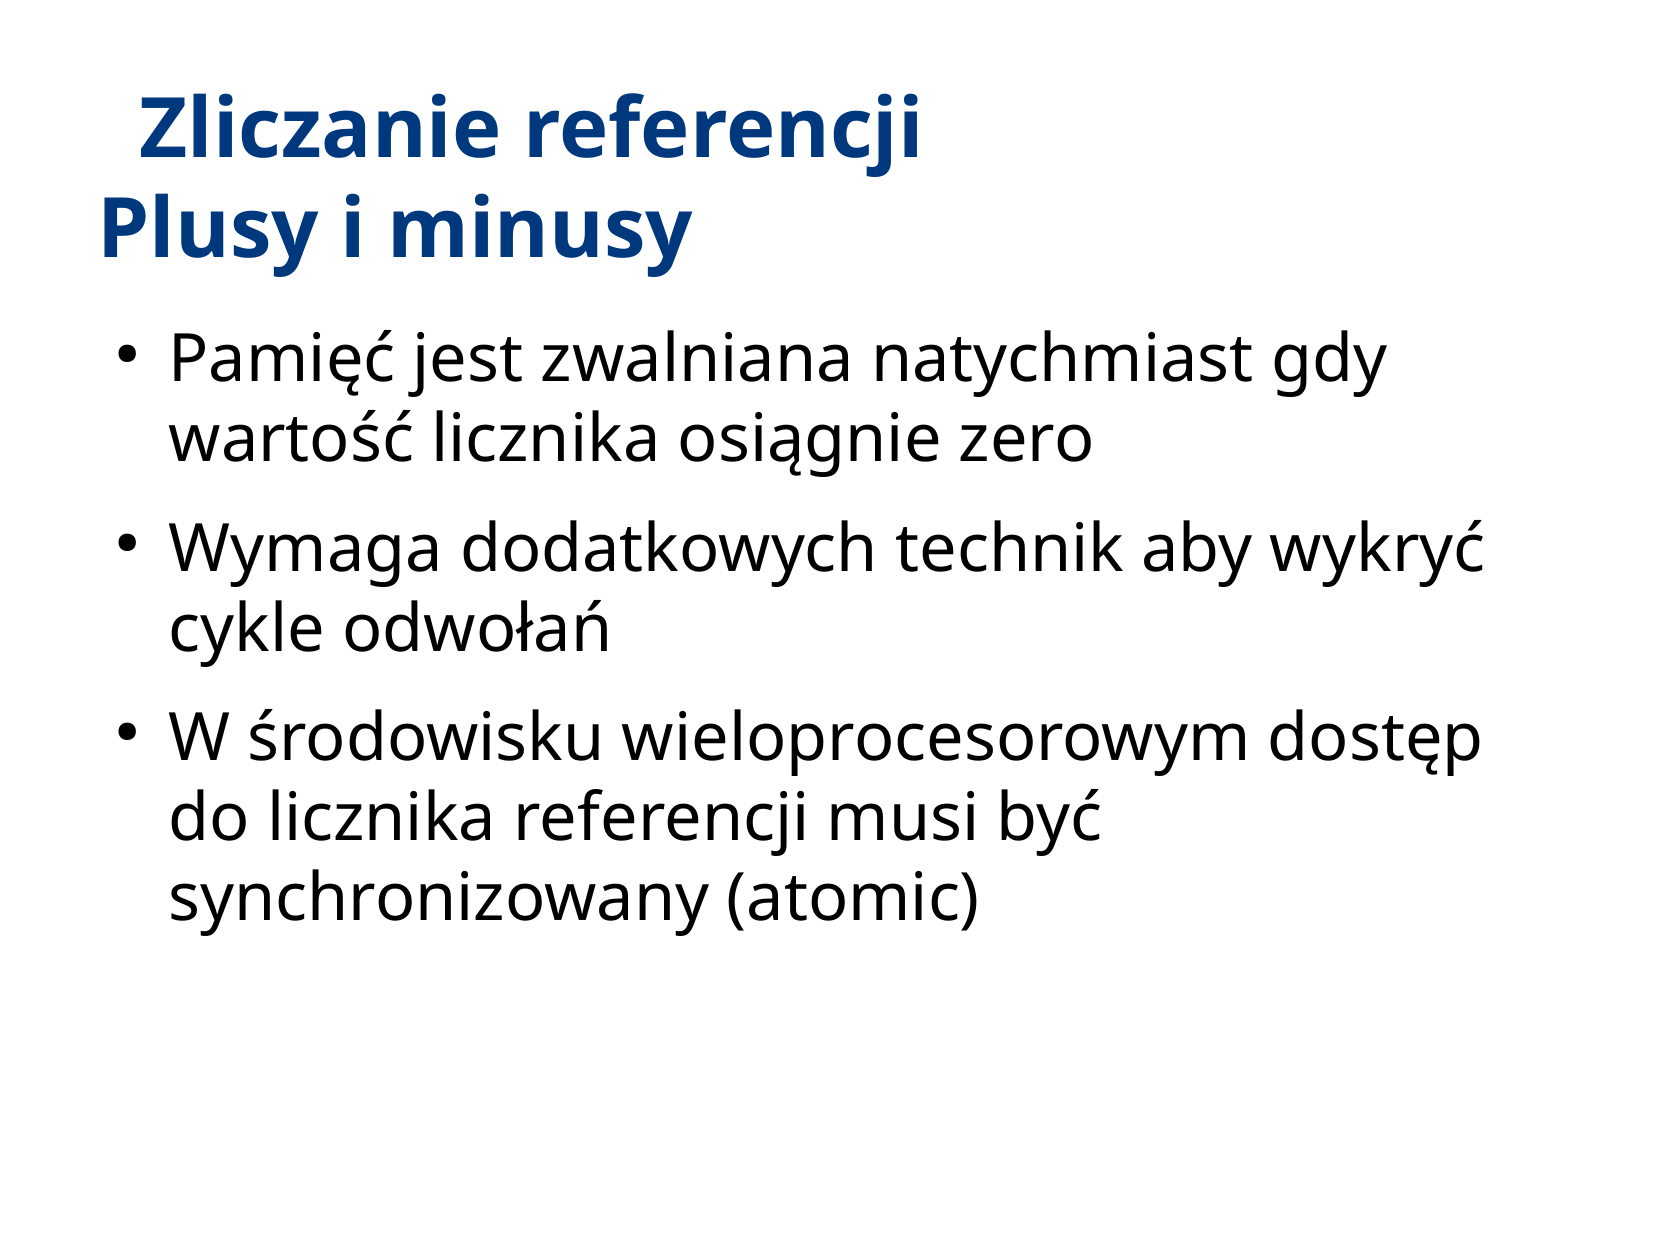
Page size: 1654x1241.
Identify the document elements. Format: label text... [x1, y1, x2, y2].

title Zliczanie referencji Plusy i minusy [82, 49, 1571, 290]
list Pamięć jest zwalniana natychmiast gdy wartość licznika osiągnie zero Wymaga dodatkowych technik aby wykryć cykle odwołań W środowisku wieloprocesorowym dostęp do licznika referencji musi być synchronizowany (atomic) [82, 299, 1571, 1176]
